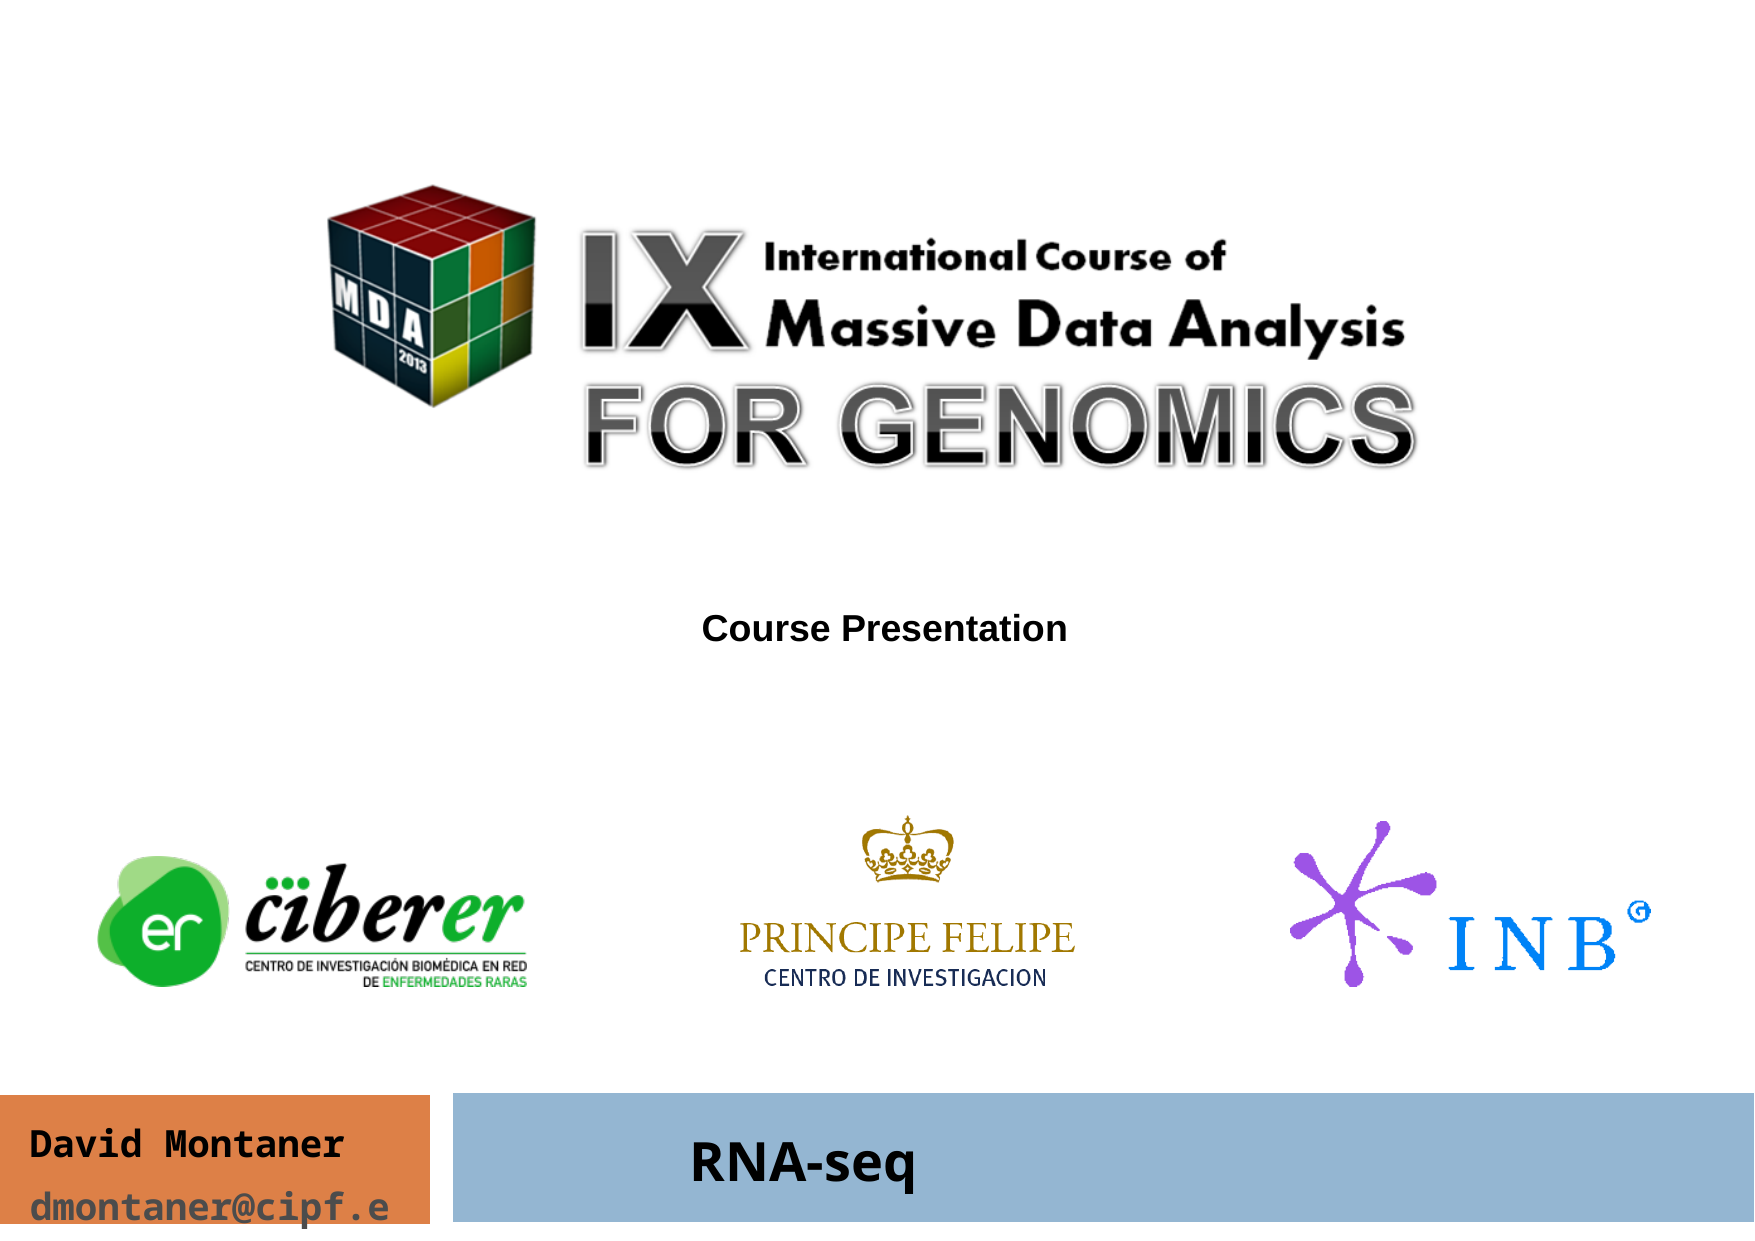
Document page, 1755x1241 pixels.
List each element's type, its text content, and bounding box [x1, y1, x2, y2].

text_box David Montaner dmontaner@cipf.es [15, 1110, 406, 1213]
picture [97, 856, 527, 987]
picture [325, 171, 1429, 495]
picture [1290, 821, 1651, 987]
text_box RNA-seq [675, 1116, 1726, 1194]
text_box Course Presentation [480, 600, 1291, 657]
picture [737, 815, 1078, 987]
